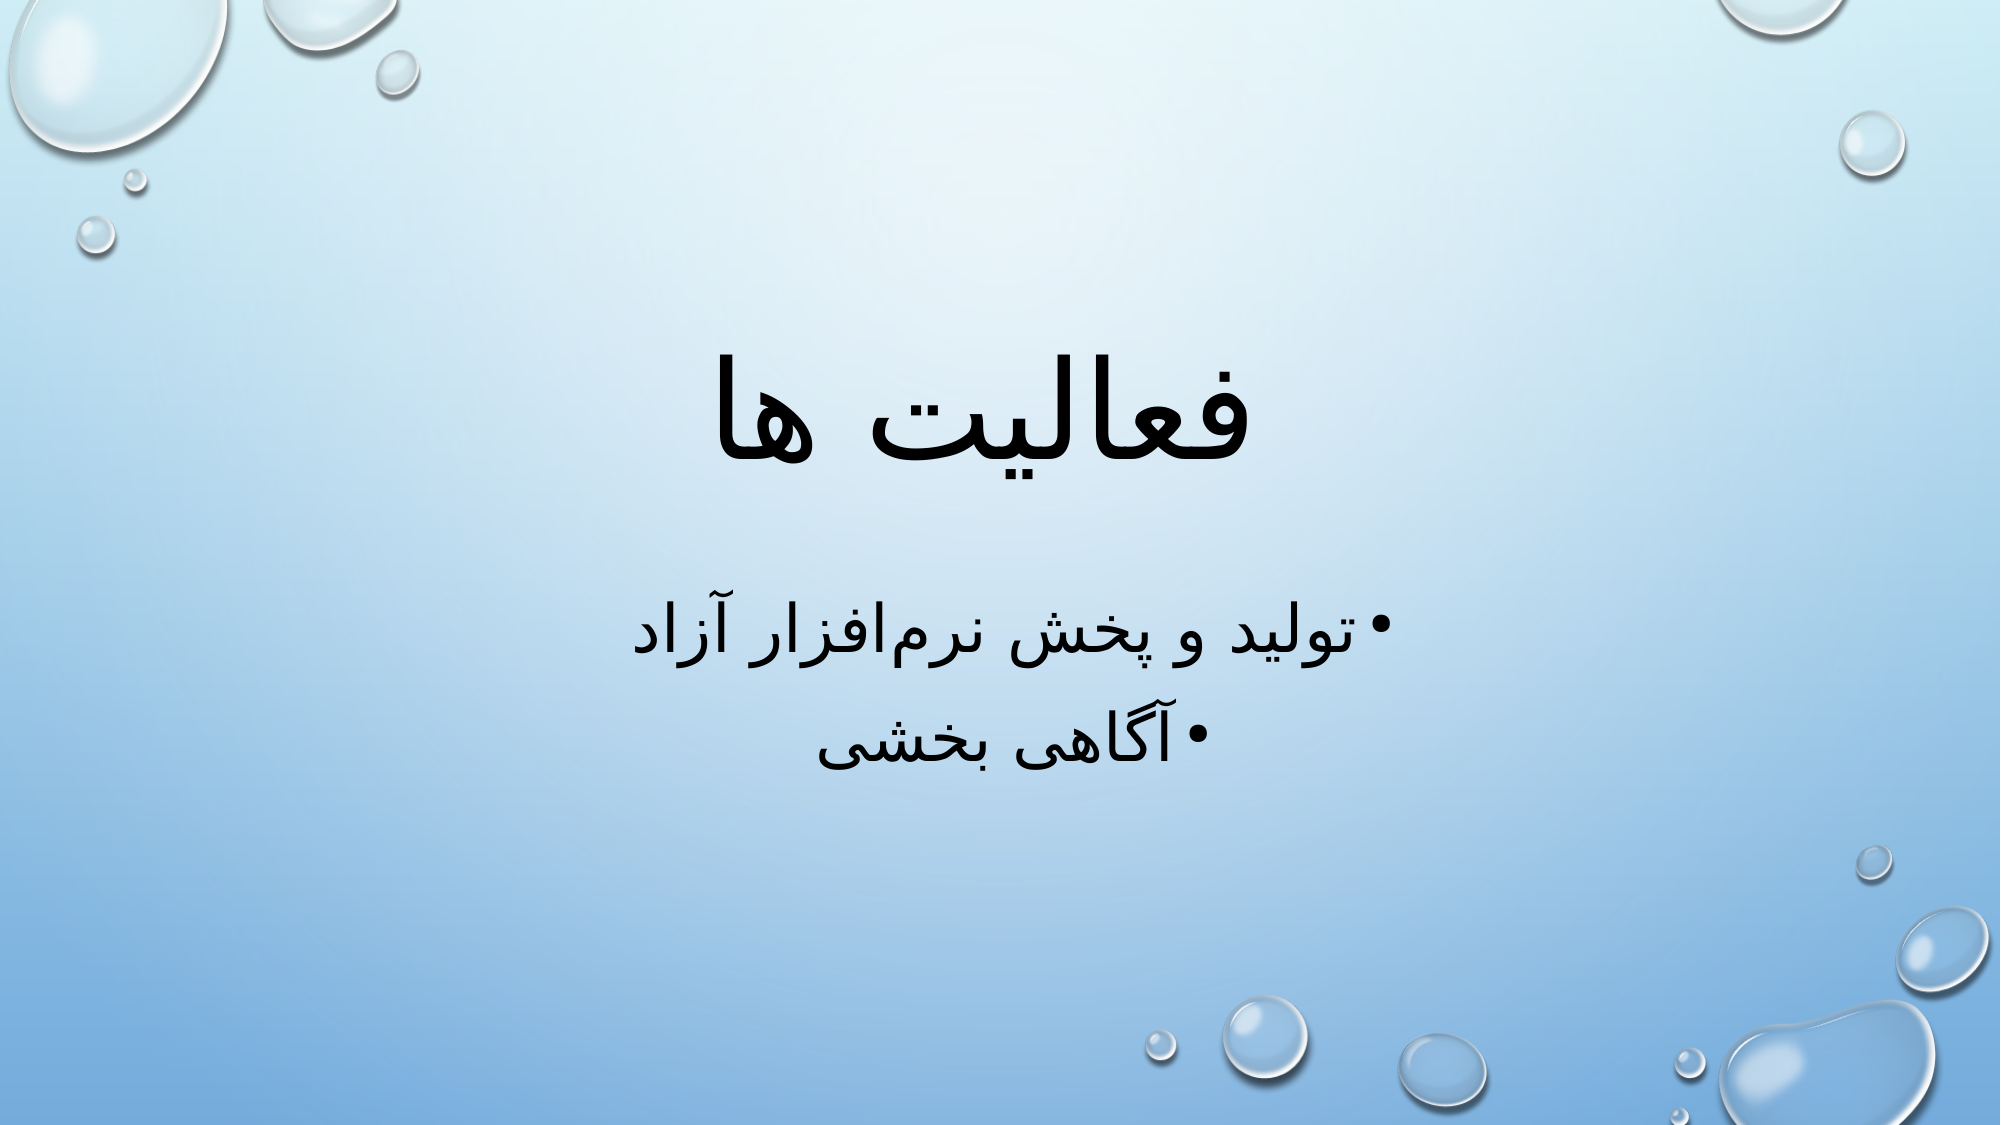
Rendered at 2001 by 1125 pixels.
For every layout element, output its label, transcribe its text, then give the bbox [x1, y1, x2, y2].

picture [0, 0, 2000, 1125]
list تولید و پخش نرم‌افزار آزاد آگاهی بخشی [165, 577, 1861, 961]
title فعالیت ها [150, 275, 1816, 496]
